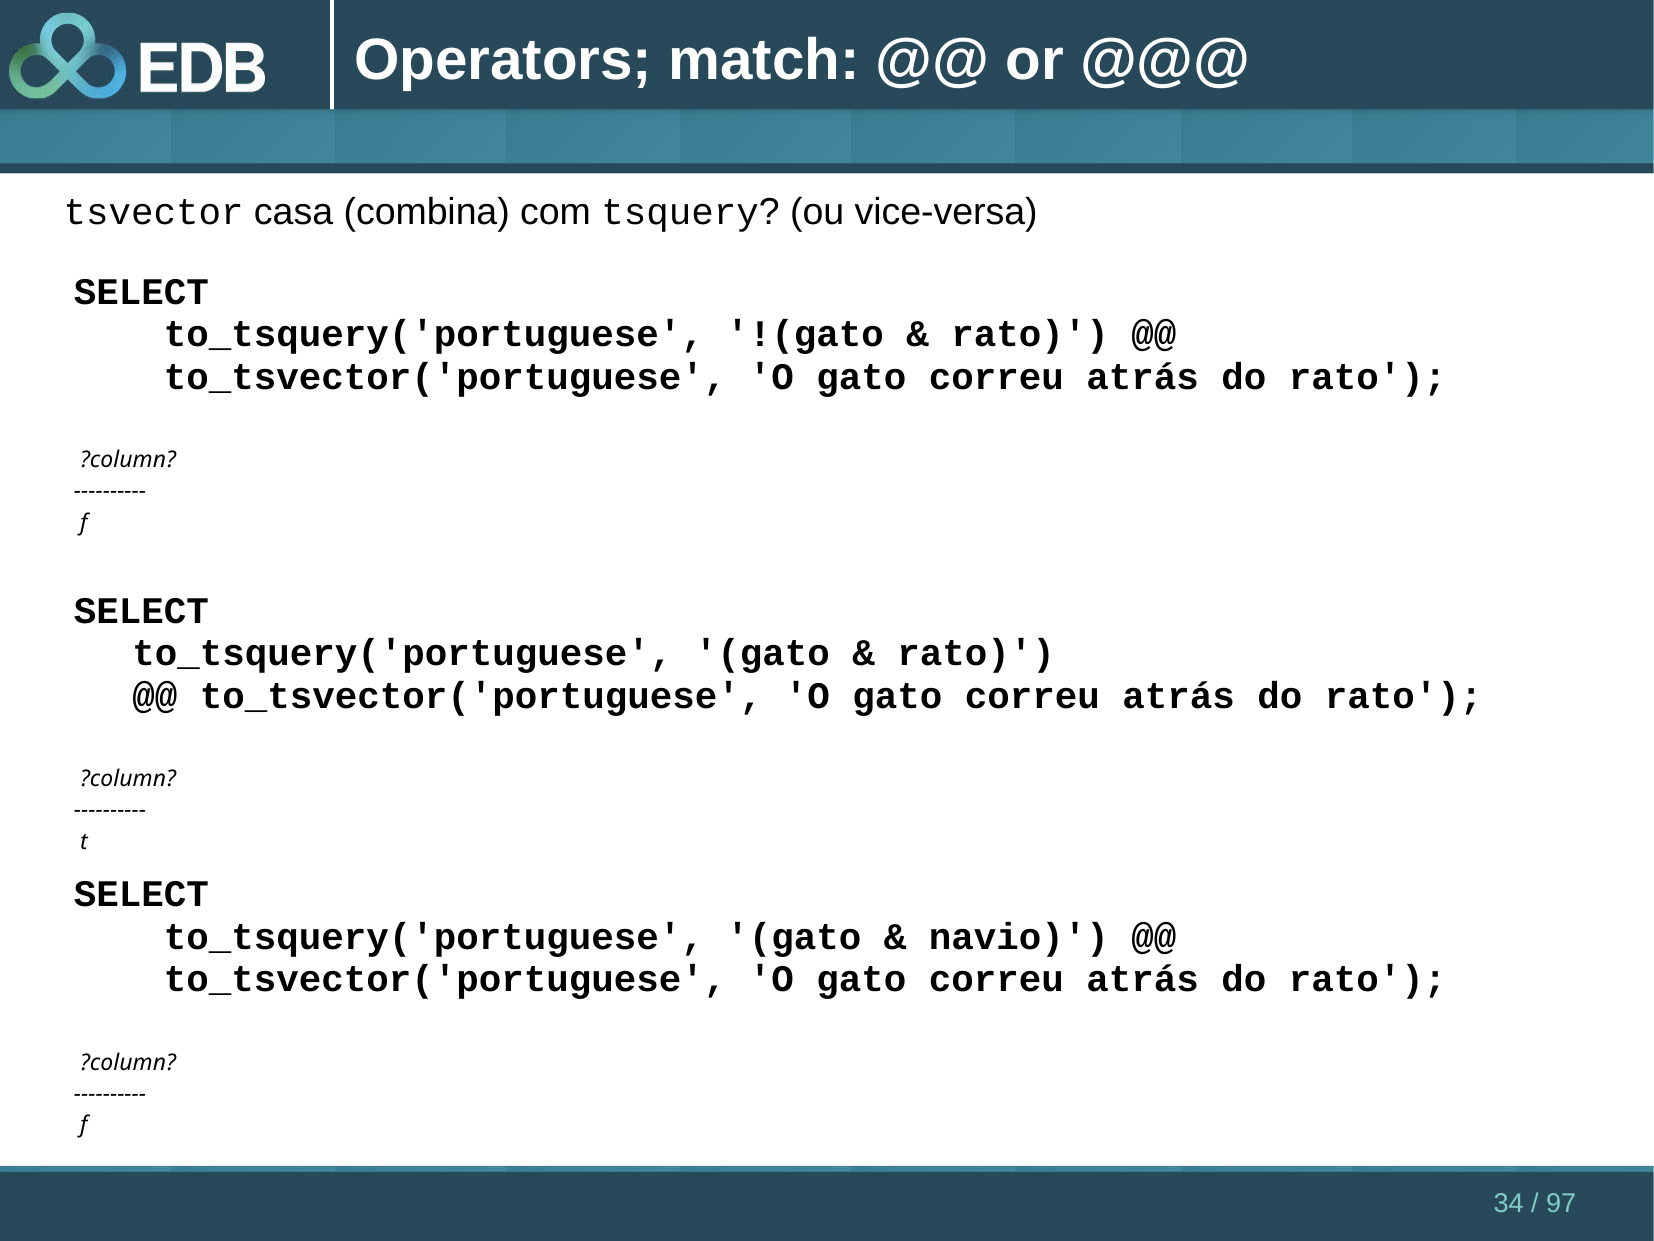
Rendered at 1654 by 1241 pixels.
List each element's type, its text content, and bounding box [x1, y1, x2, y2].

picture [0, 0, 1654, 1241]
text_box tsvector casa (combina) com tsquery? (ou vice-versa) [48, 183, 1654, 244]
text_box SELECT to_tsquery('portuguese', '(gato & rato)') @@ to_tsvector('portuguese', 'O gato correu atrás do rato'); ?column? ---------- t [59, 584, 1566, 864]
title Operators; match: @@ or @@@ [354, 26, 1595, 92]
text_box SELECT to_tsquery('portuguese', '!(gato & rato)') @@ to_tsvector('portuguese', 'O gato correu atrás do rato'); ?column? ---------- f [59, 265, 1566, 545]
text_box SELECT to_tsquery('portuguese', '(gato & navio)') @@ to_tsvector('portuguese', 'O gato correu atrás do rato'); ?column? ---------- f [59, 868, 1566, 1147]
